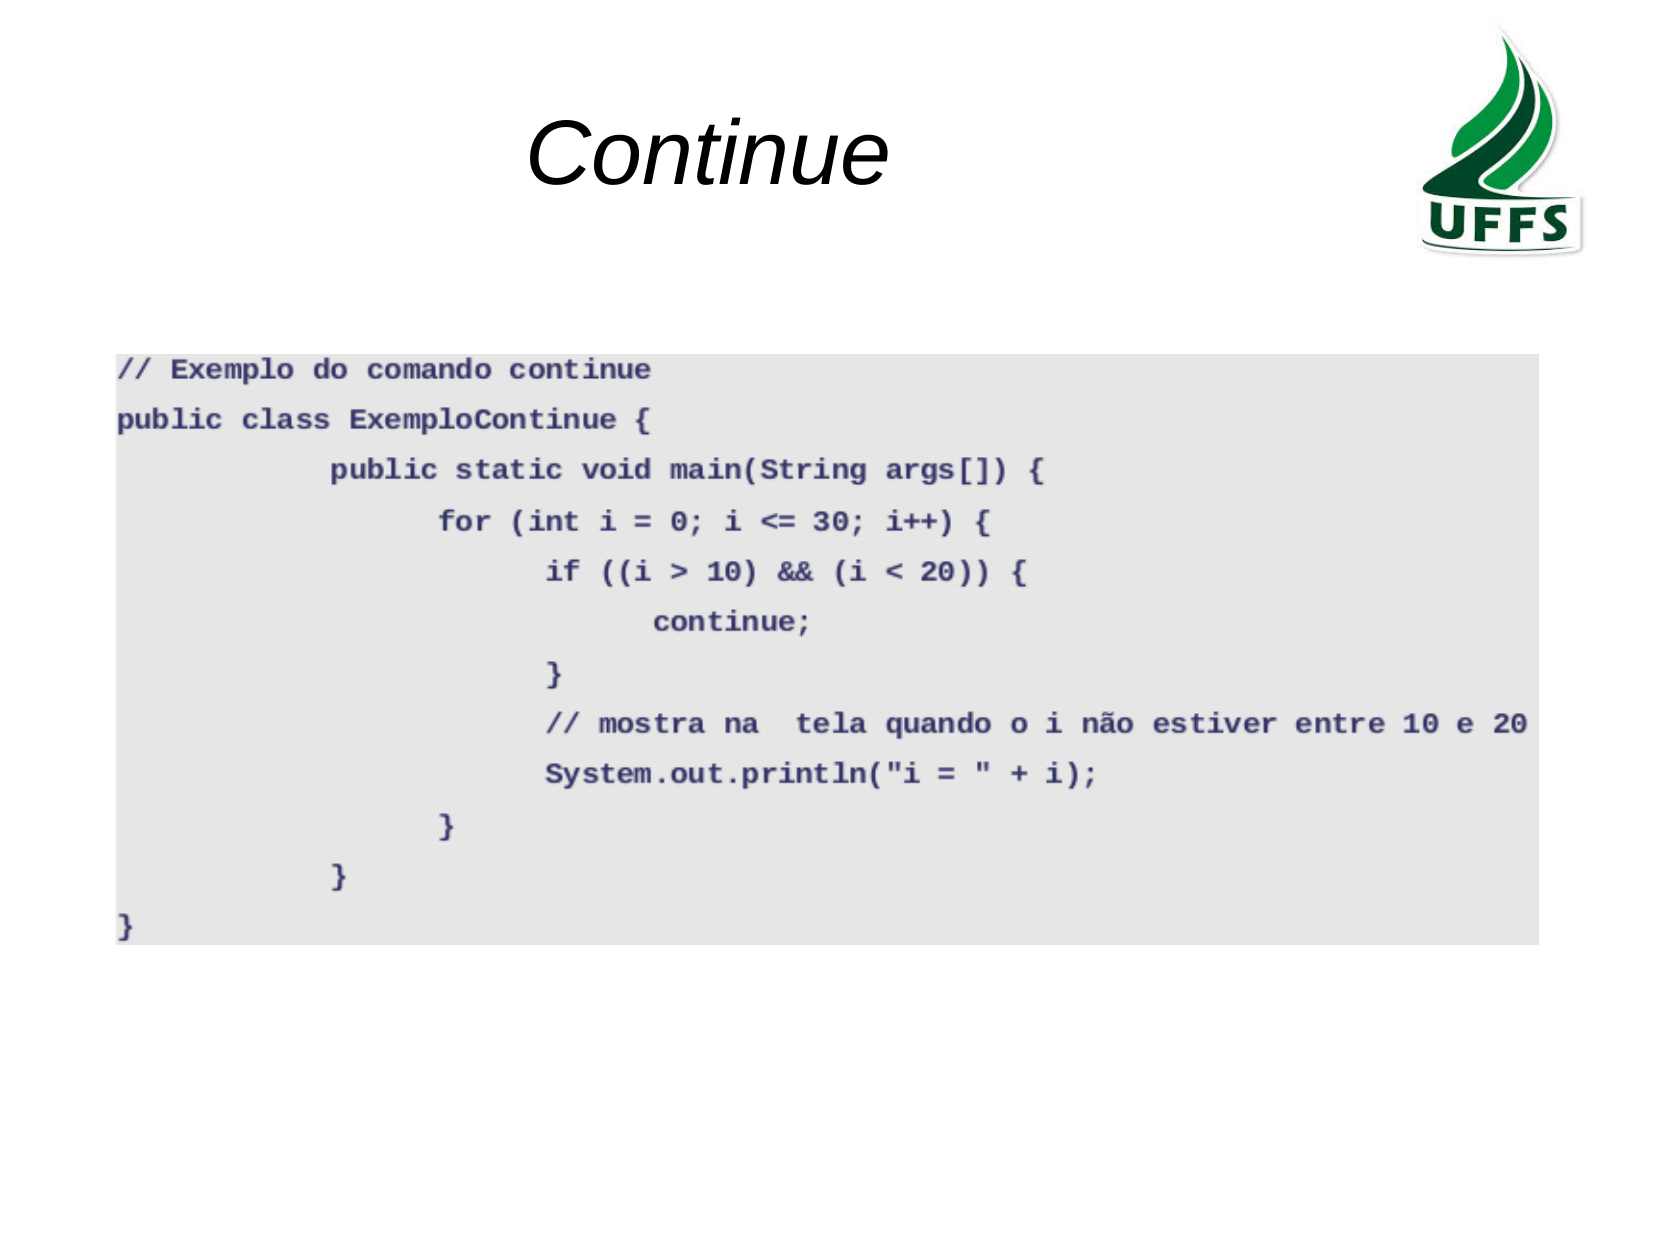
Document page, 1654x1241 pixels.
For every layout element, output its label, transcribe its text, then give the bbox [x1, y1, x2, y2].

title Continue [82, 49, 1335, 257]
picture [115, 354, 1539, 945]
picture [1381, 20, 1624, 272]
